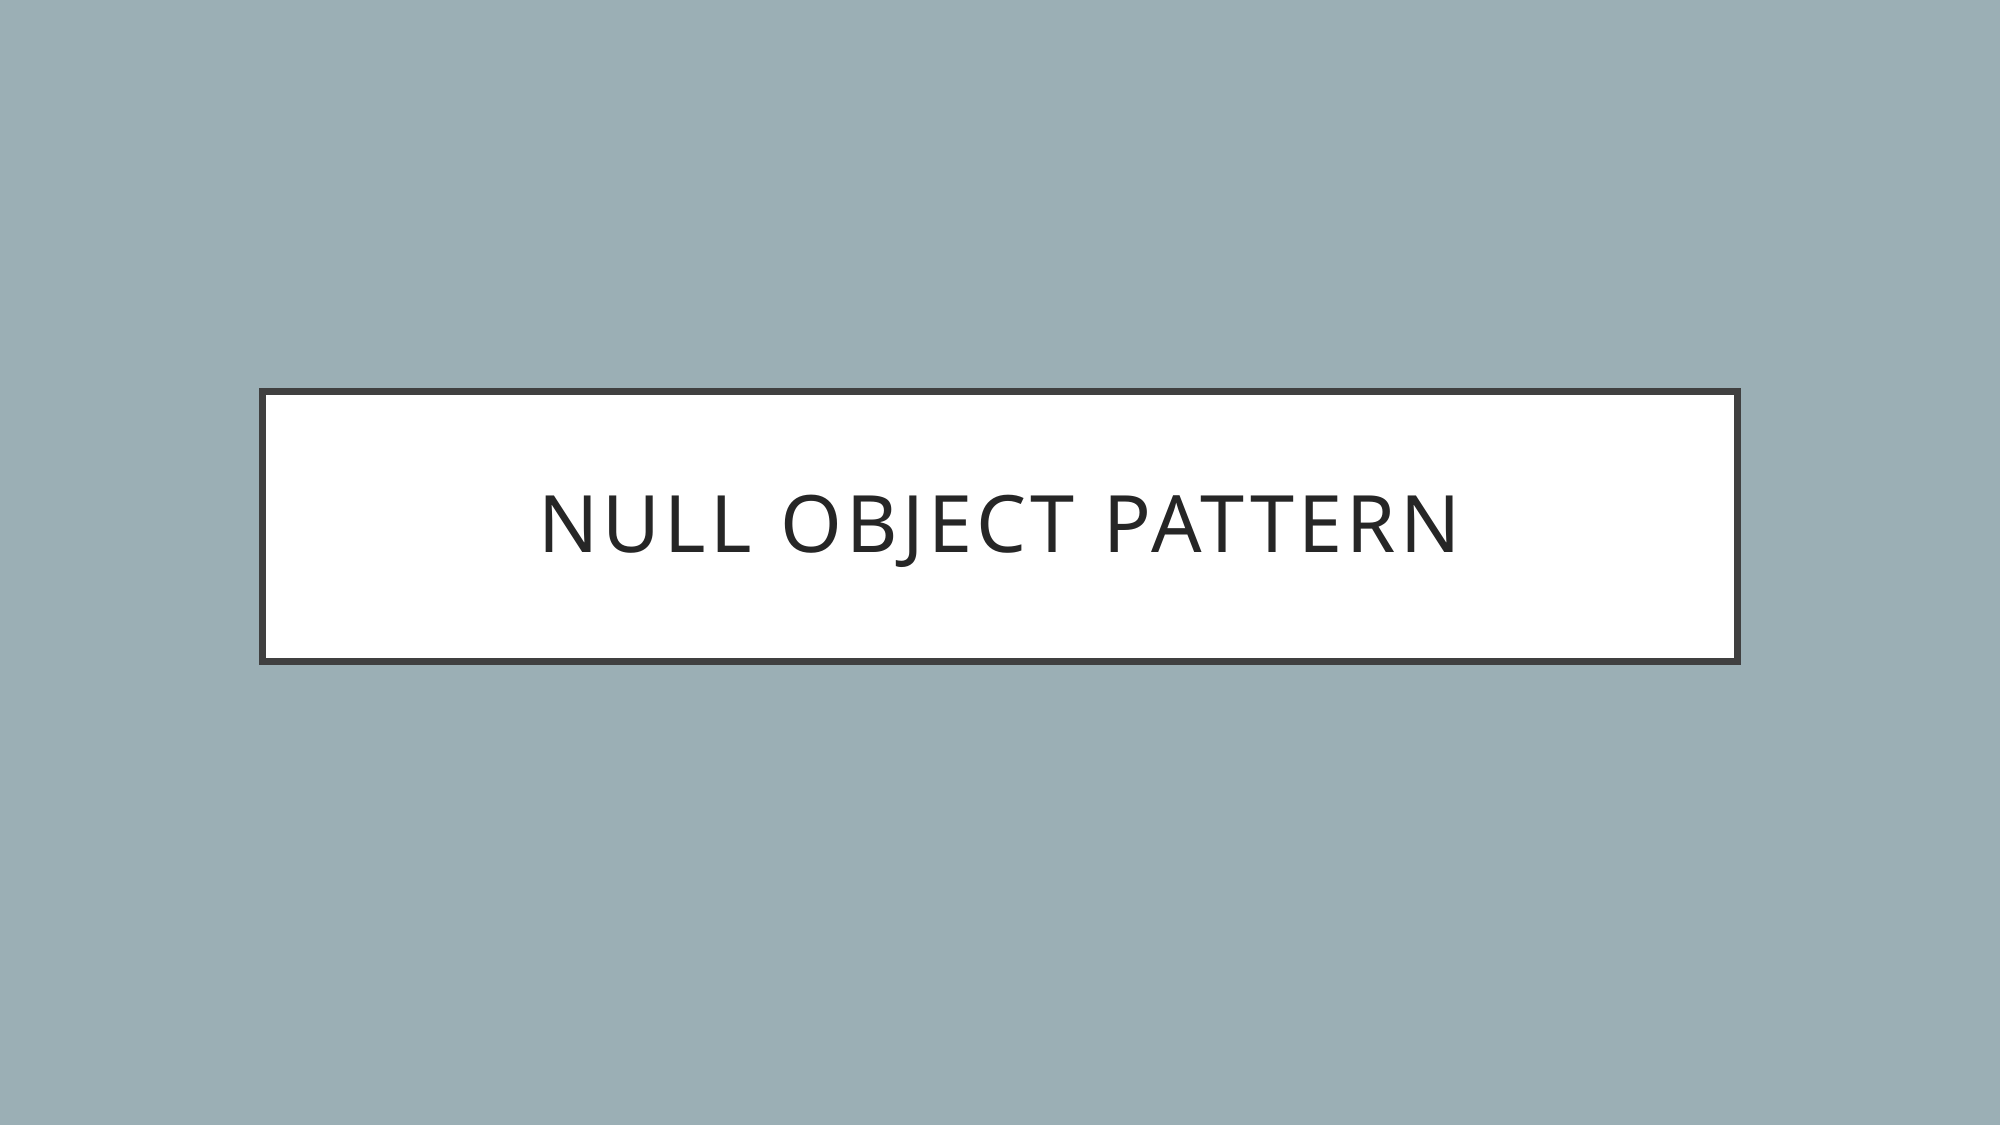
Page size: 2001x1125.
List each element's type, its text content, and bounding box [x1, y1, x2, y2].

title Null Object Pattern [262, 391, 1738, 662]
